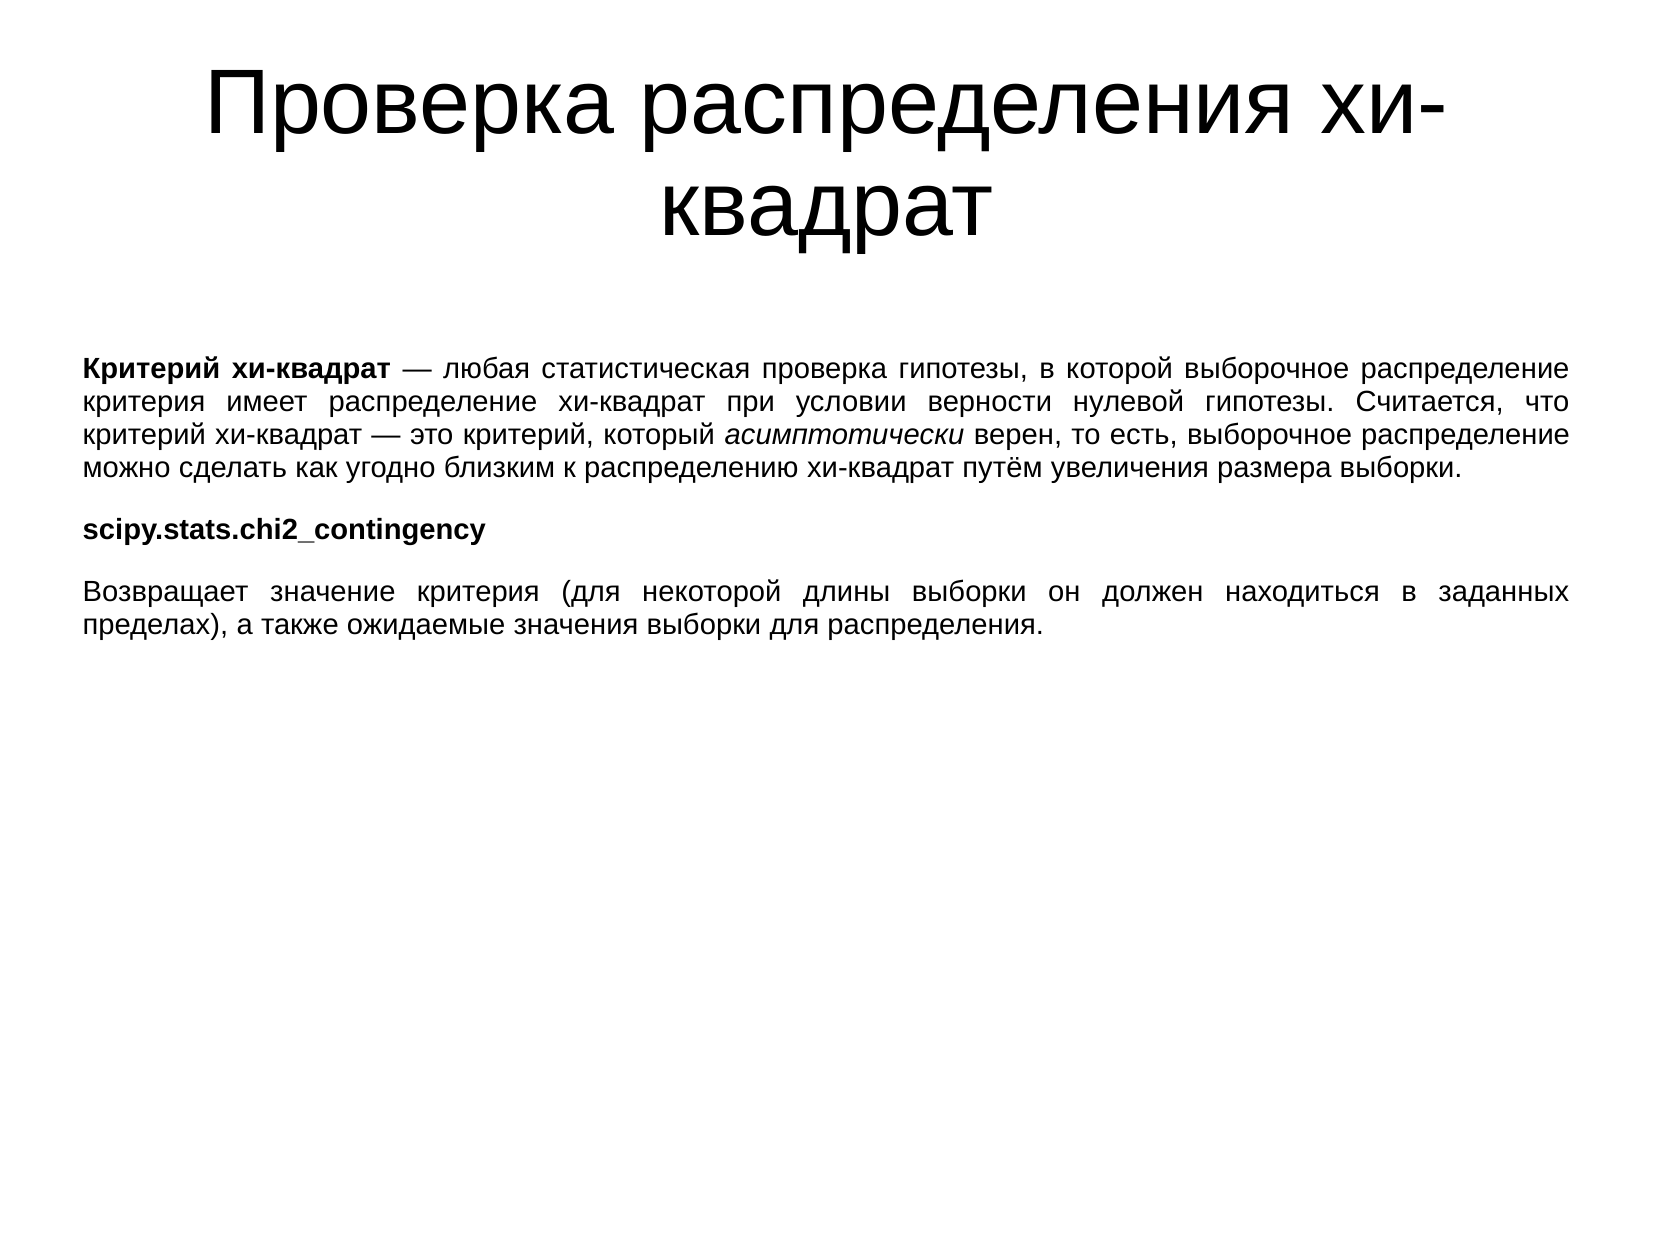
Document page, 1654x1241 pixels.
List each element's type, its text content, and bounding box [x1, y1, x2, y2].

title Проверка распределения хи-квадрат [82, 49, 1571, 257]
list Критерий хи-квадрат — любая статистическая проверка гипотезы, в которой выборочное распределение критерия имеет распределение хи-квадрат при условии верности нулевой гипотезы. Считается, что критерий хи-квадрат — это критерий, который асимптотически верен, то есть, выборочное распределение можно сделать как угодно близким к распределению хи-квадрат путём увеличения размера выборки. scipy.stats.chi2_contingency Возвращает значение критерия (для некоторой длины выборки он должен находиться в заданных пределах), а также ожидаемые значения выборки для распределения. [82, 290, 1571, 1010]
